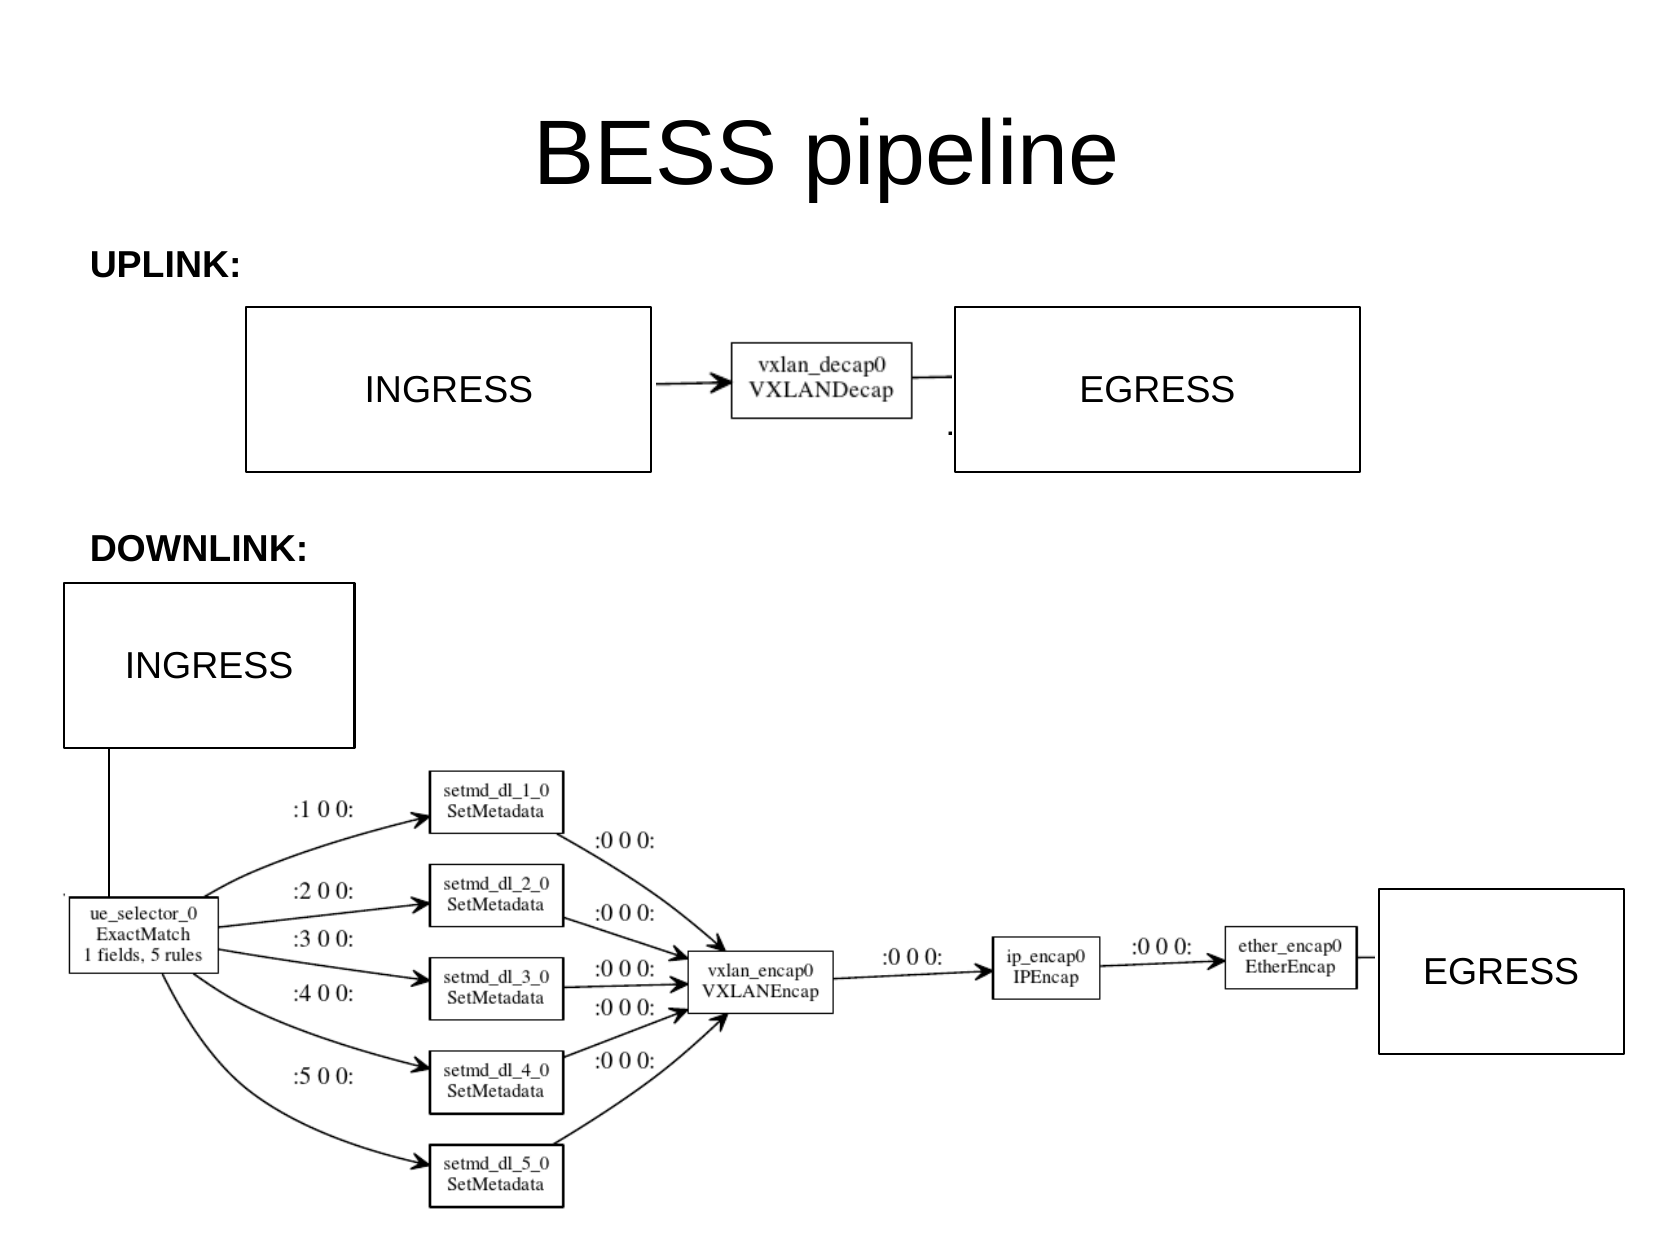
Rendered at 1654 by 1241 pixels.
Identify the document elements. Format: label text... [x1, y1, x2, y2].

text_box INGRESS [63, 583, 355, 749]
picture [56, 759, 1375, 1215]
text_box EGRESS [955, 306, 1361, 472]
text_box EGRESS [1378, 889, 1624, 1055]
title BESS pipeline [82, 49, 1571, 257]
picture [656, 311, 952, 435]
text_box DOWNLINK: [75, 519, 376, 570]
text_box INGRESS [246, 306, 652, 472]
text_box UPLINK: [75, 236, 376, 287]
